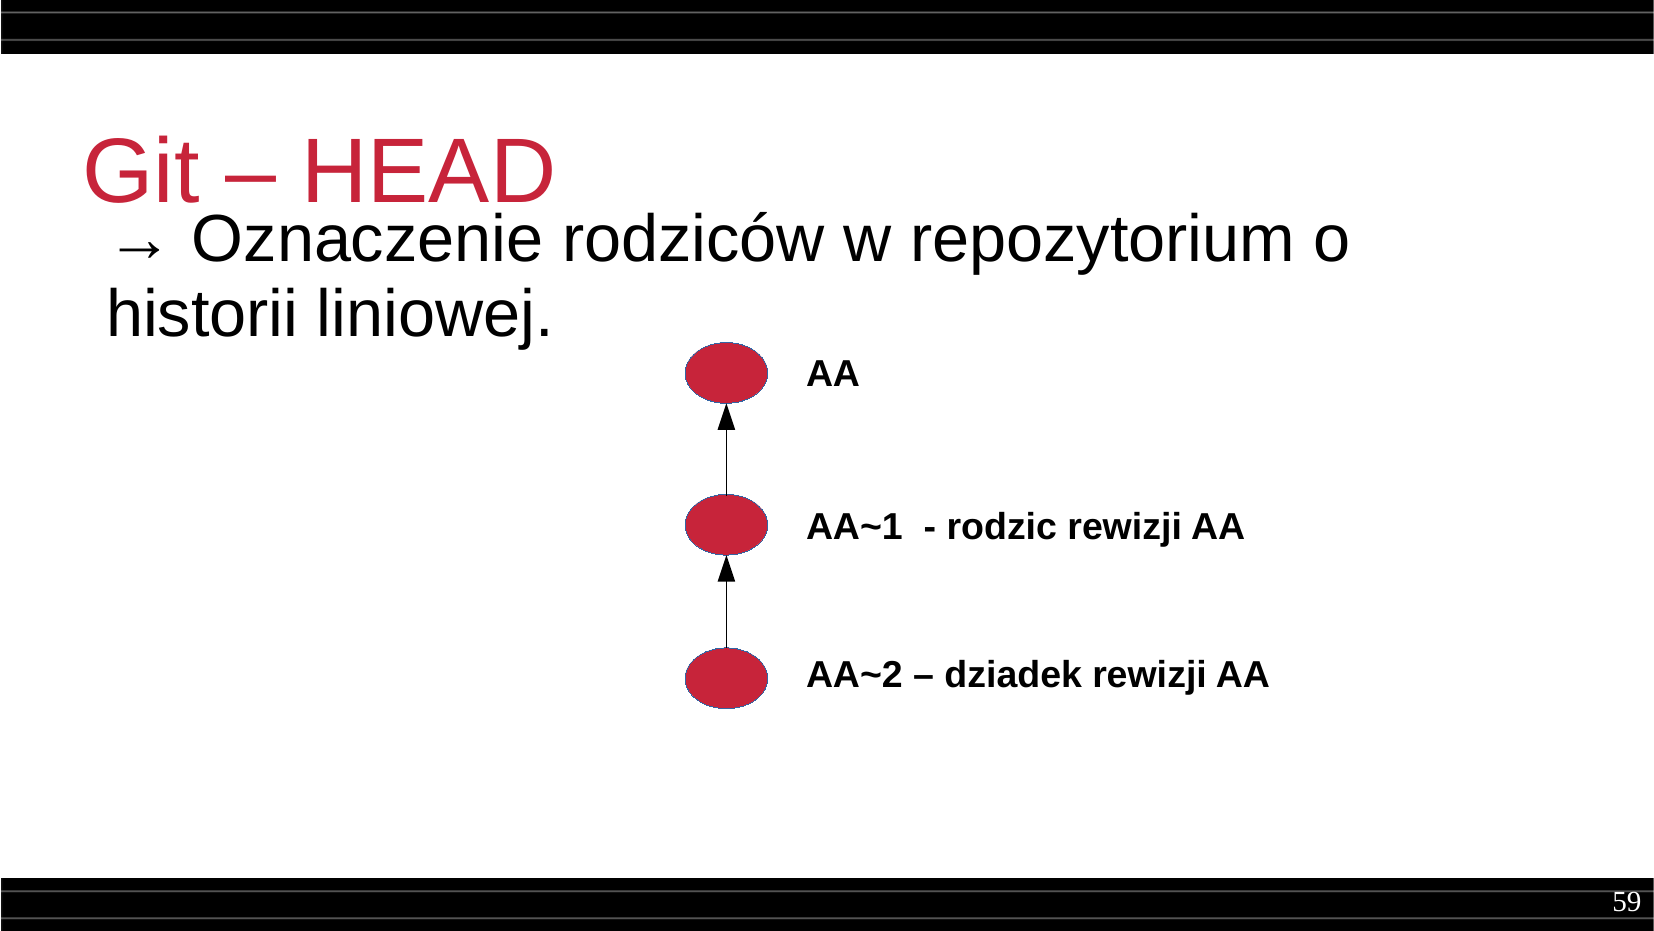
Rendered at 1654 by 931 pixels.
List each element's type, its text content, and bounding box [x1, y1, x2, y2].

text_box AA~2 – dziadek rewizji AA [791, 645, 1347, 703]
picture [1, 0, 1654, 54]
list → Oznaczenie rodziców w repozytorium o historii liniowej. [35, 200, 1524, 780]
title Git – HEAD [82, 92, 1571, 249]
text_box [685, 647, 768, 709]
text_box AA~1 - rodzic rewizji AA [791, 498, 1524, 598]
text_box [685, 494, 768, 556]
text_box AA [791, 344, 1052, 402]
picture [1, 878, 1654, 931]
text_box [685, 342, 768, 404]
